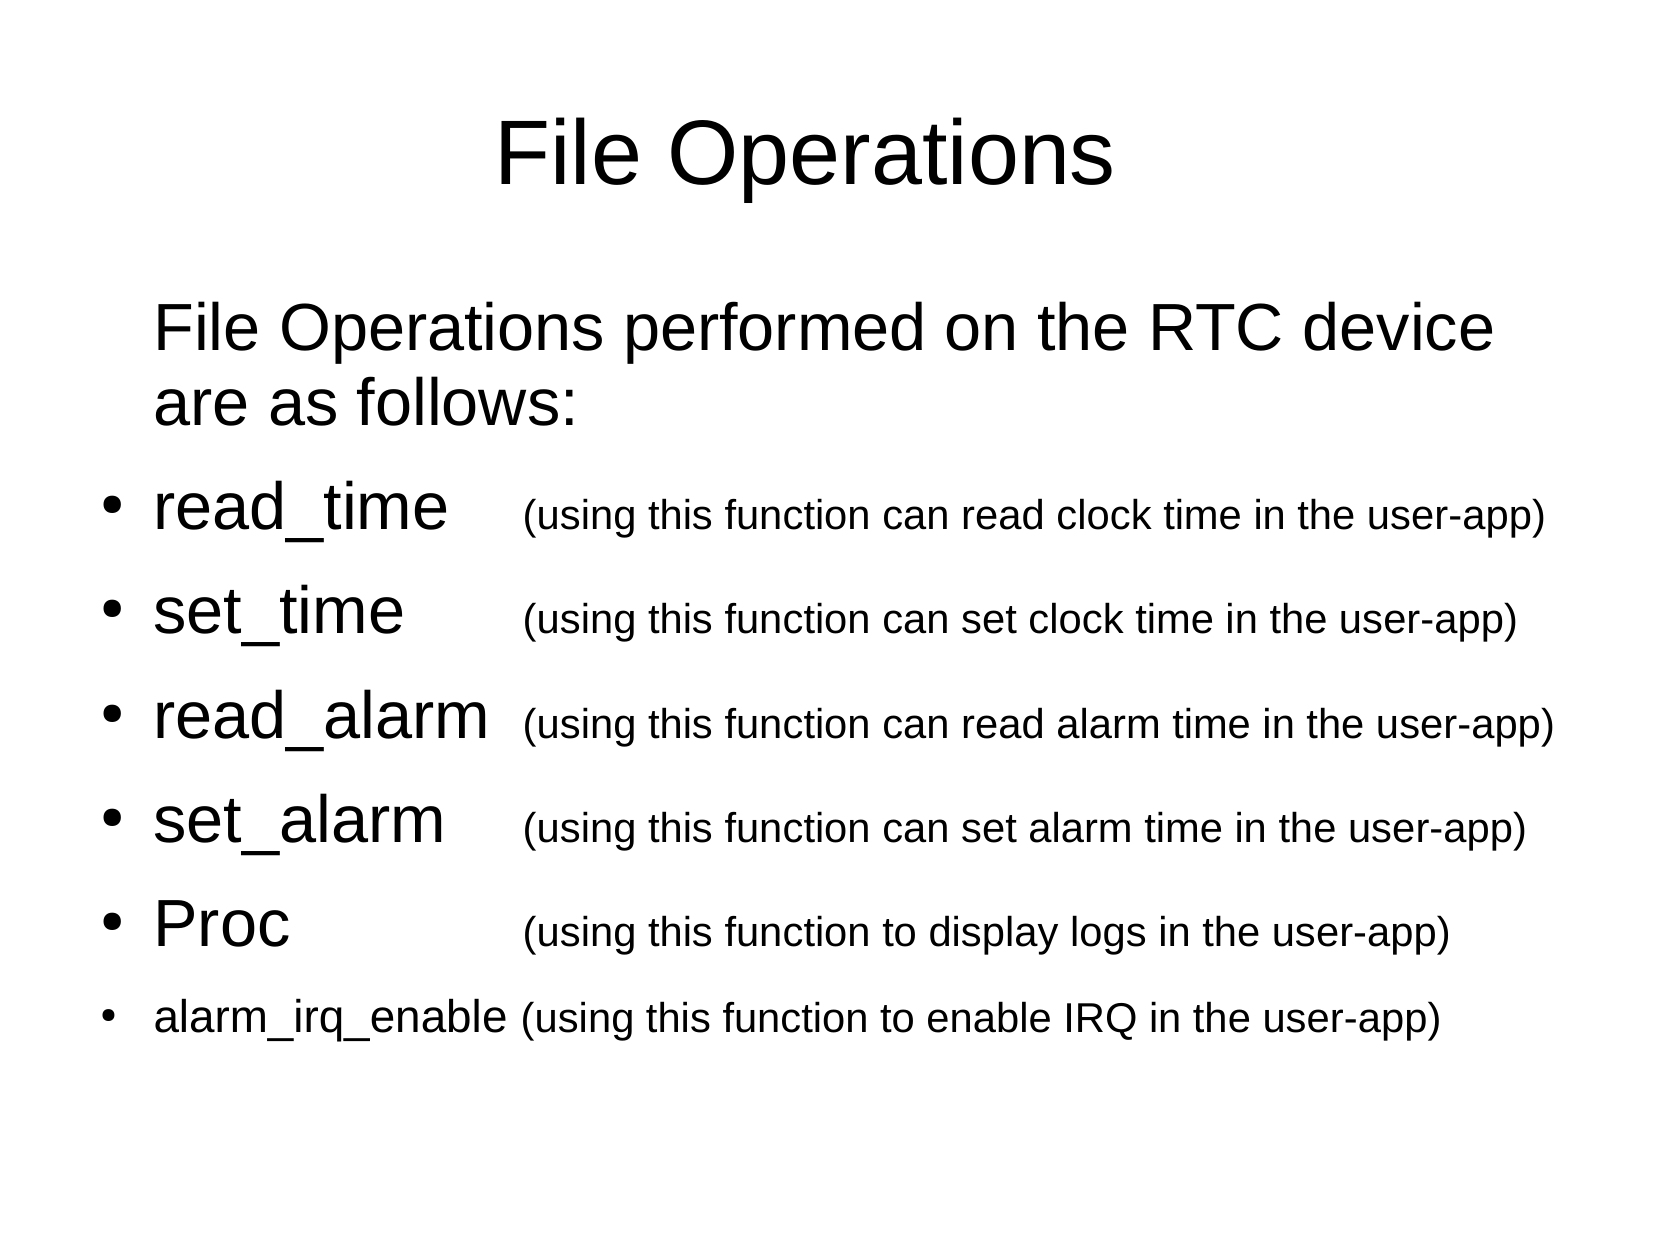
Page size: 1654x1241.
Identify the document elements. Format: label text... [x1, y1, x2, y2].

list File Operations performed on the RTC device are as follows: read_time (using this function can read clock time in the user-app) set_time (using this function can set clock time in the user-app) read_alarm (using this function can read alarm time in the user-app) set_alarm (using this function can set alarm time in the user-app) Proc (using this function to display logs in the user-app) alarm_irq_enable (using this function to enable IRQ in the user-app) [82, 290, 1571, 1158]
title File Operations [82, 49, 1571, 257]
